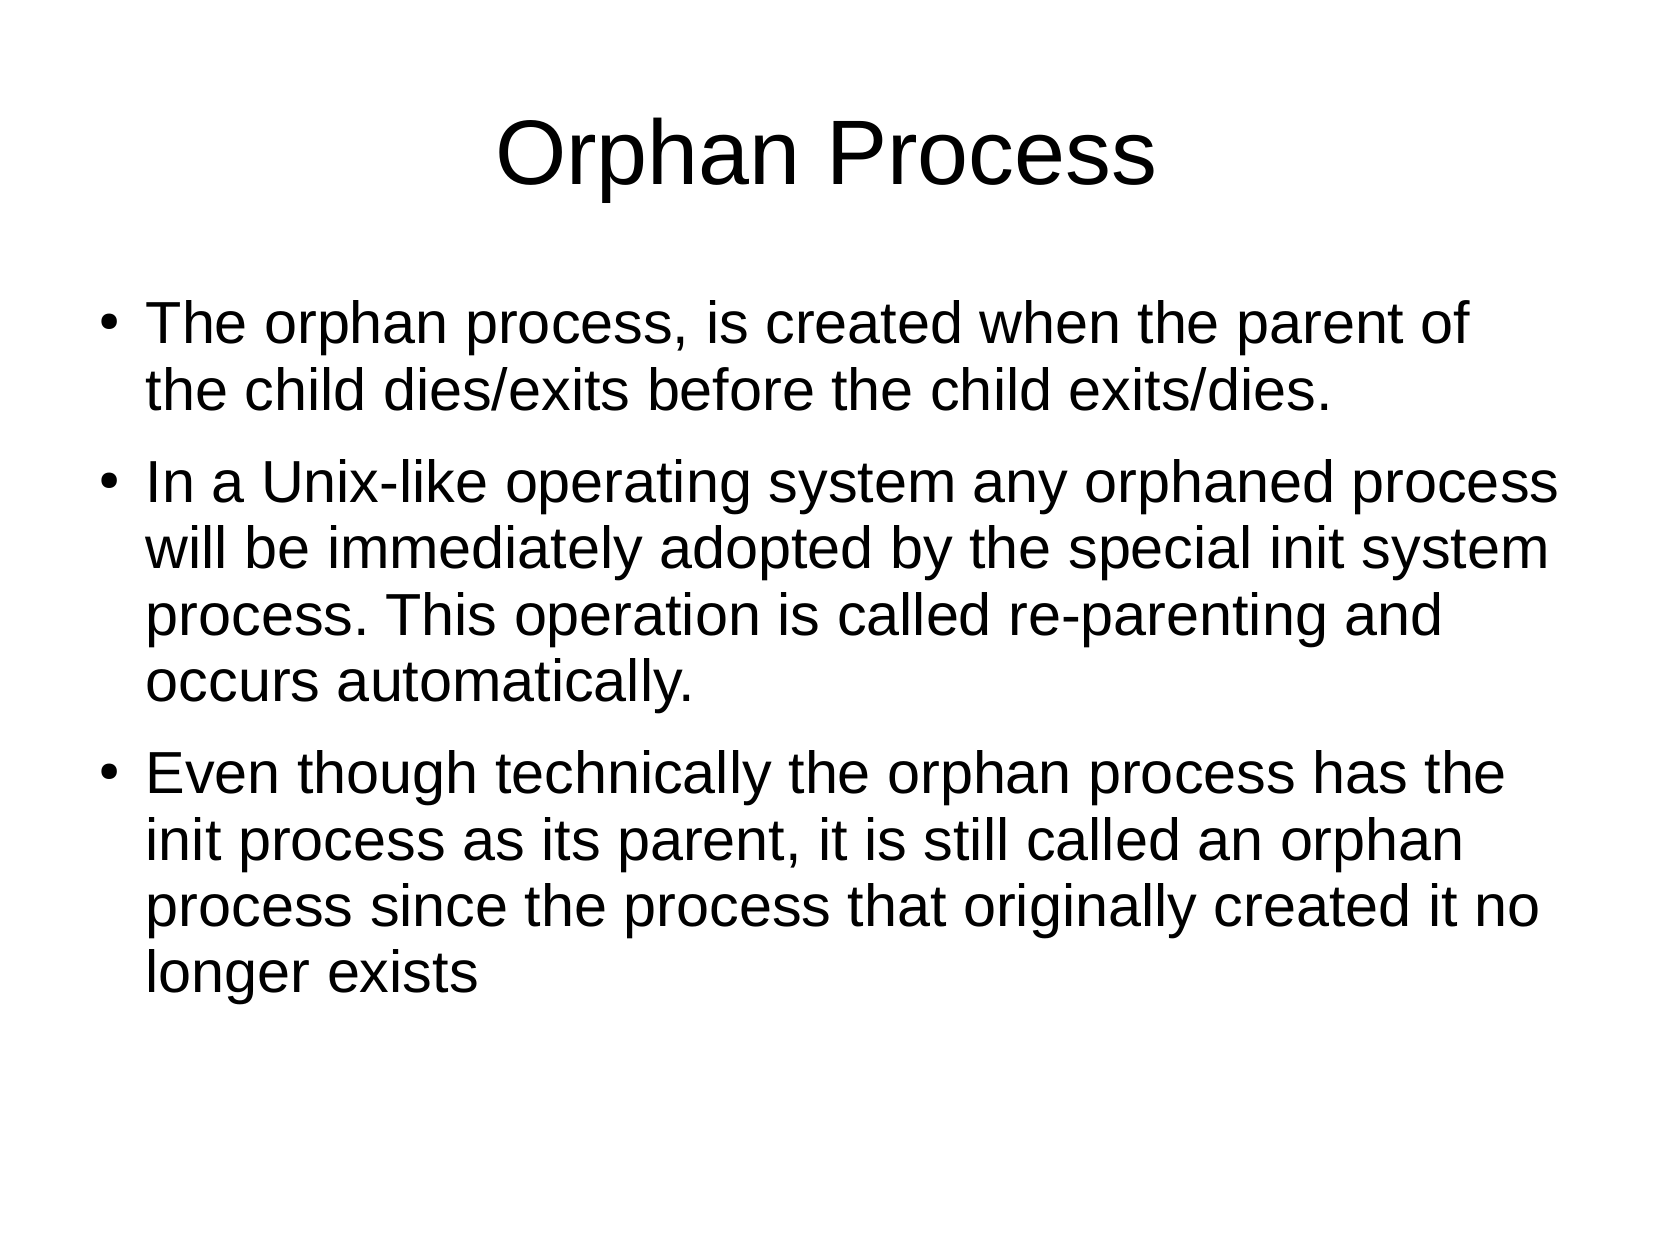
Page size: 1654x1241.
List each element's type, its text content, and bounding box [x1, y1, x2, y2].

title Orphan Process [82, 49, 1571, 257]
list The orphan process, is created when the parent of the child dies/exits before the child exits/dies. In a Unix-like operating system any orphaned process will be immediately adopted by the special init system process. This operation is called re-parenting and occurs automatically. Even though technically the orphan process has the init process as its parent, it is still called an orphan process since the process that originally created it no longer exists [82, 290, 1571, 1010]
